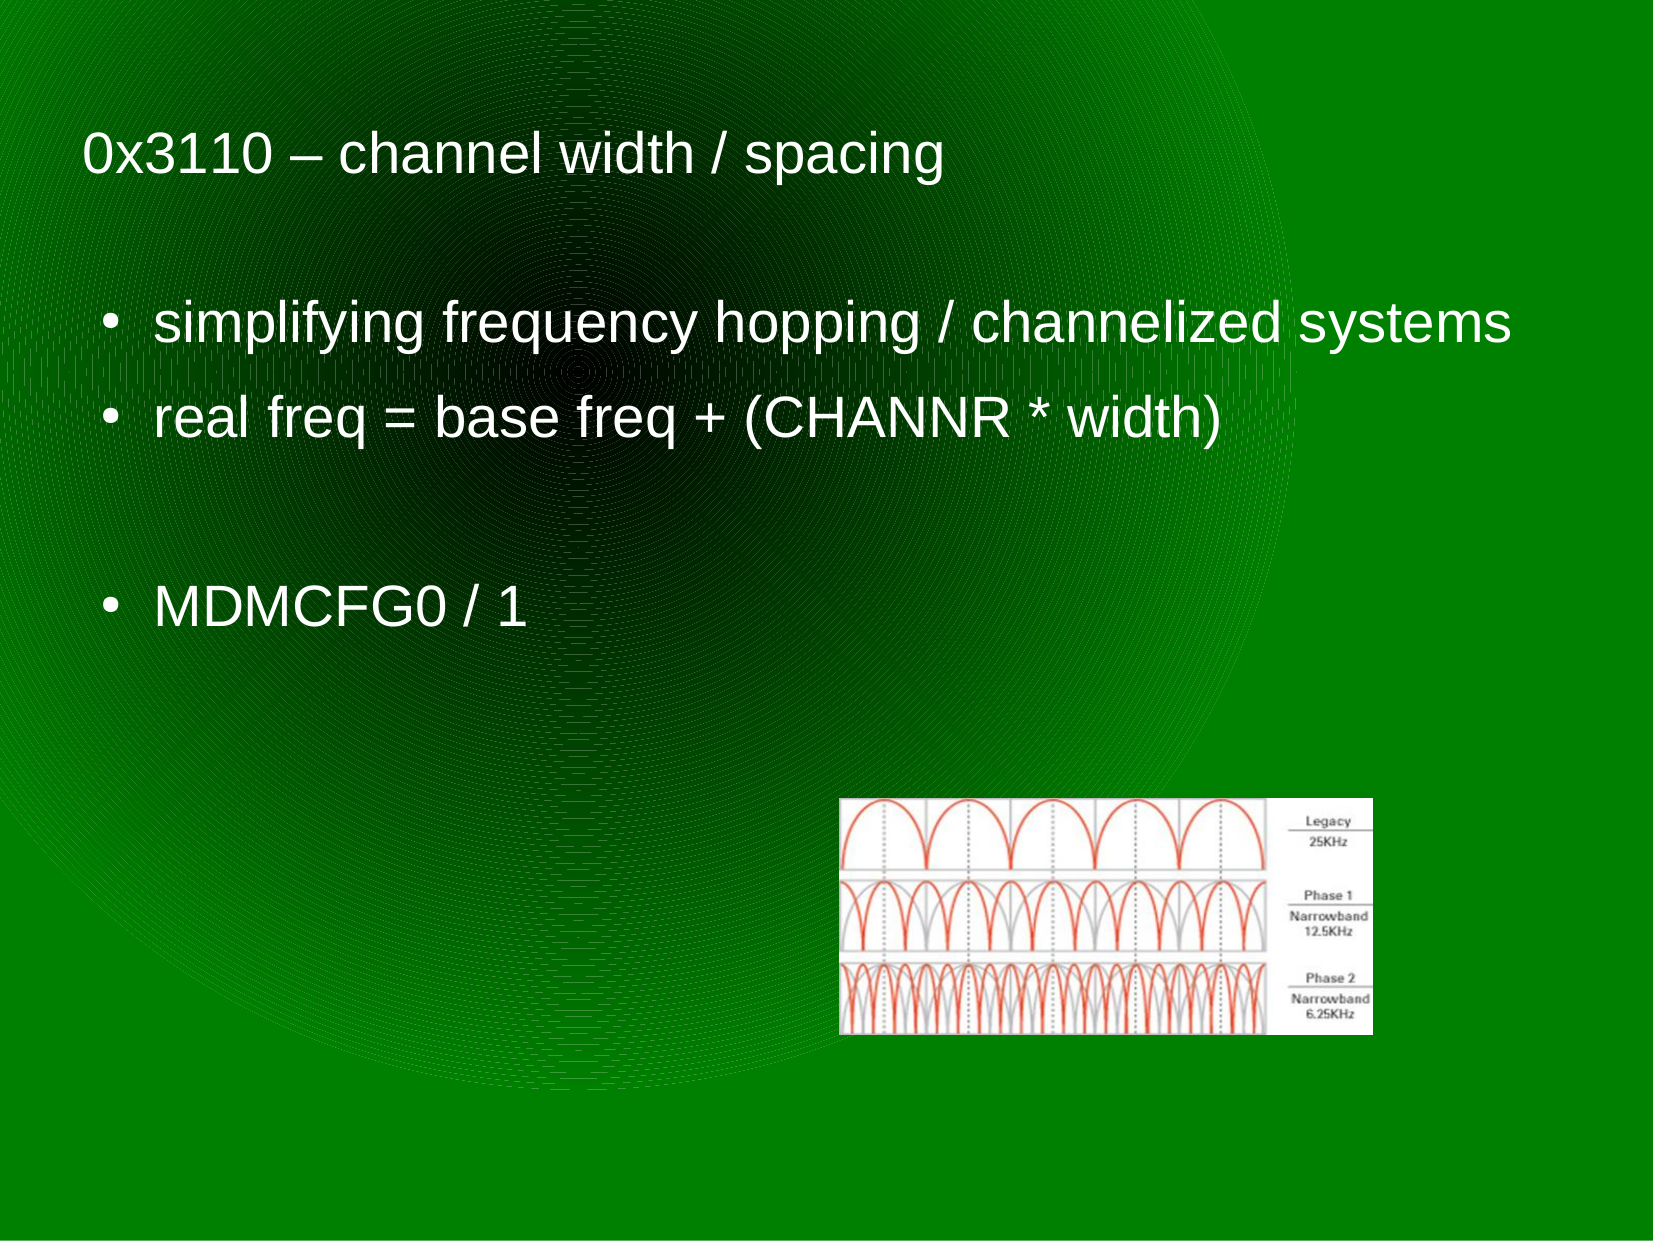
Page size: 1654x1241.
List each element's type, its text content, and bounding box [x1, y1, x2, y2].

title 0x3110 – channel width / spacing [82, 49, 1571, 257]
picture [839, 798, 1373, 1036]
list simplifying frequency hopping / channelized systems real freq = base freq + (CHANNR * width) MDMCFG0 / 1 [82, 290, 1571, 1109]
